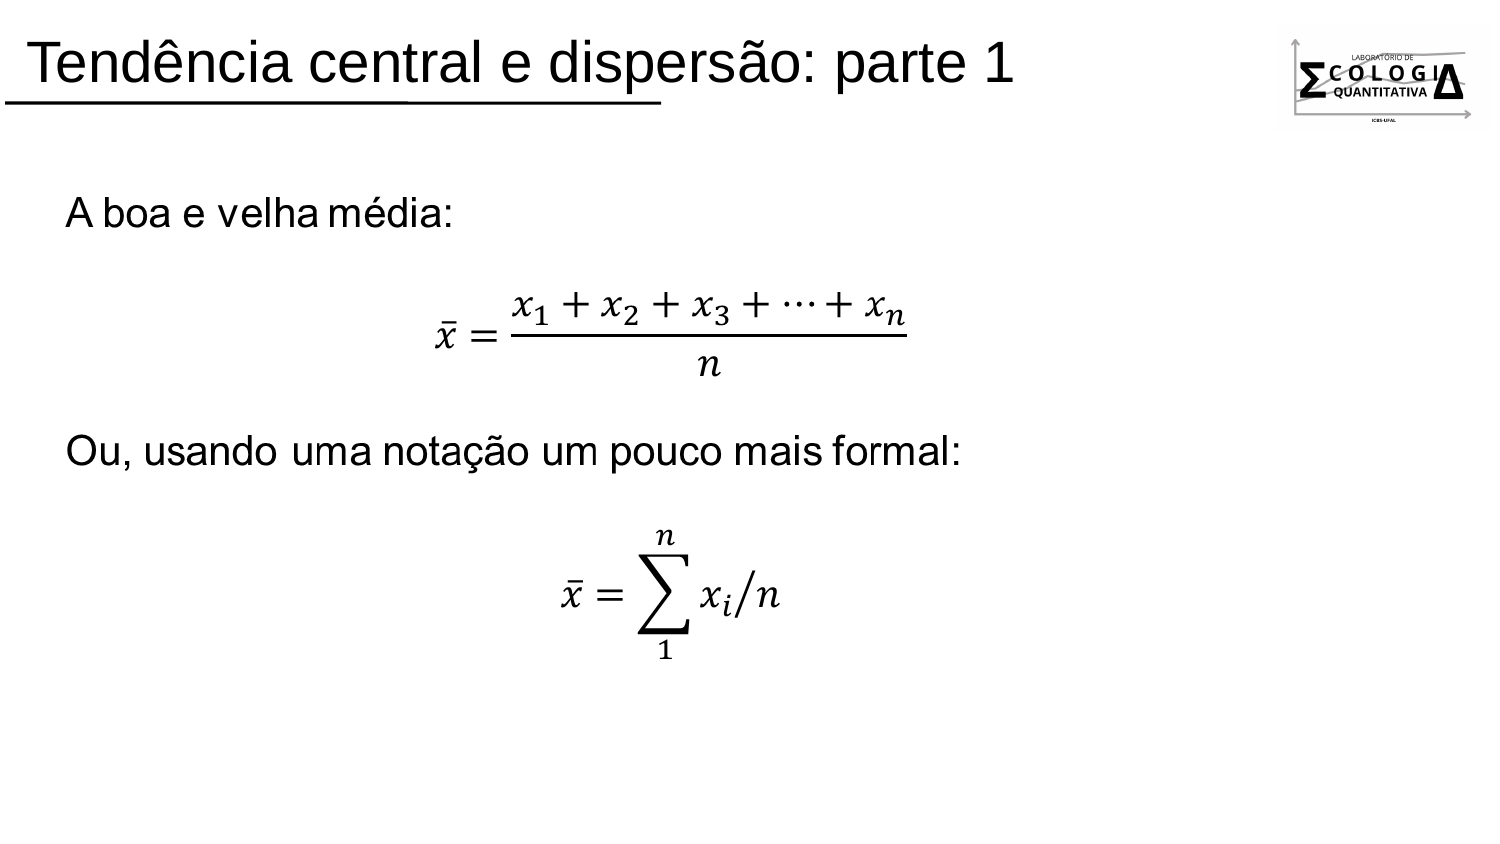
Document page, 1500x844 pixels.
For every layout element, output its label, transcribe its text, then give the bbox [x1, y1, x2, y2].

text_box Tendência central e dispersão: parte 1 [11, 9, 1210, 117]
text_box [40, 174, 1290, 681]
picture [1275, 23, 1490, 131]
